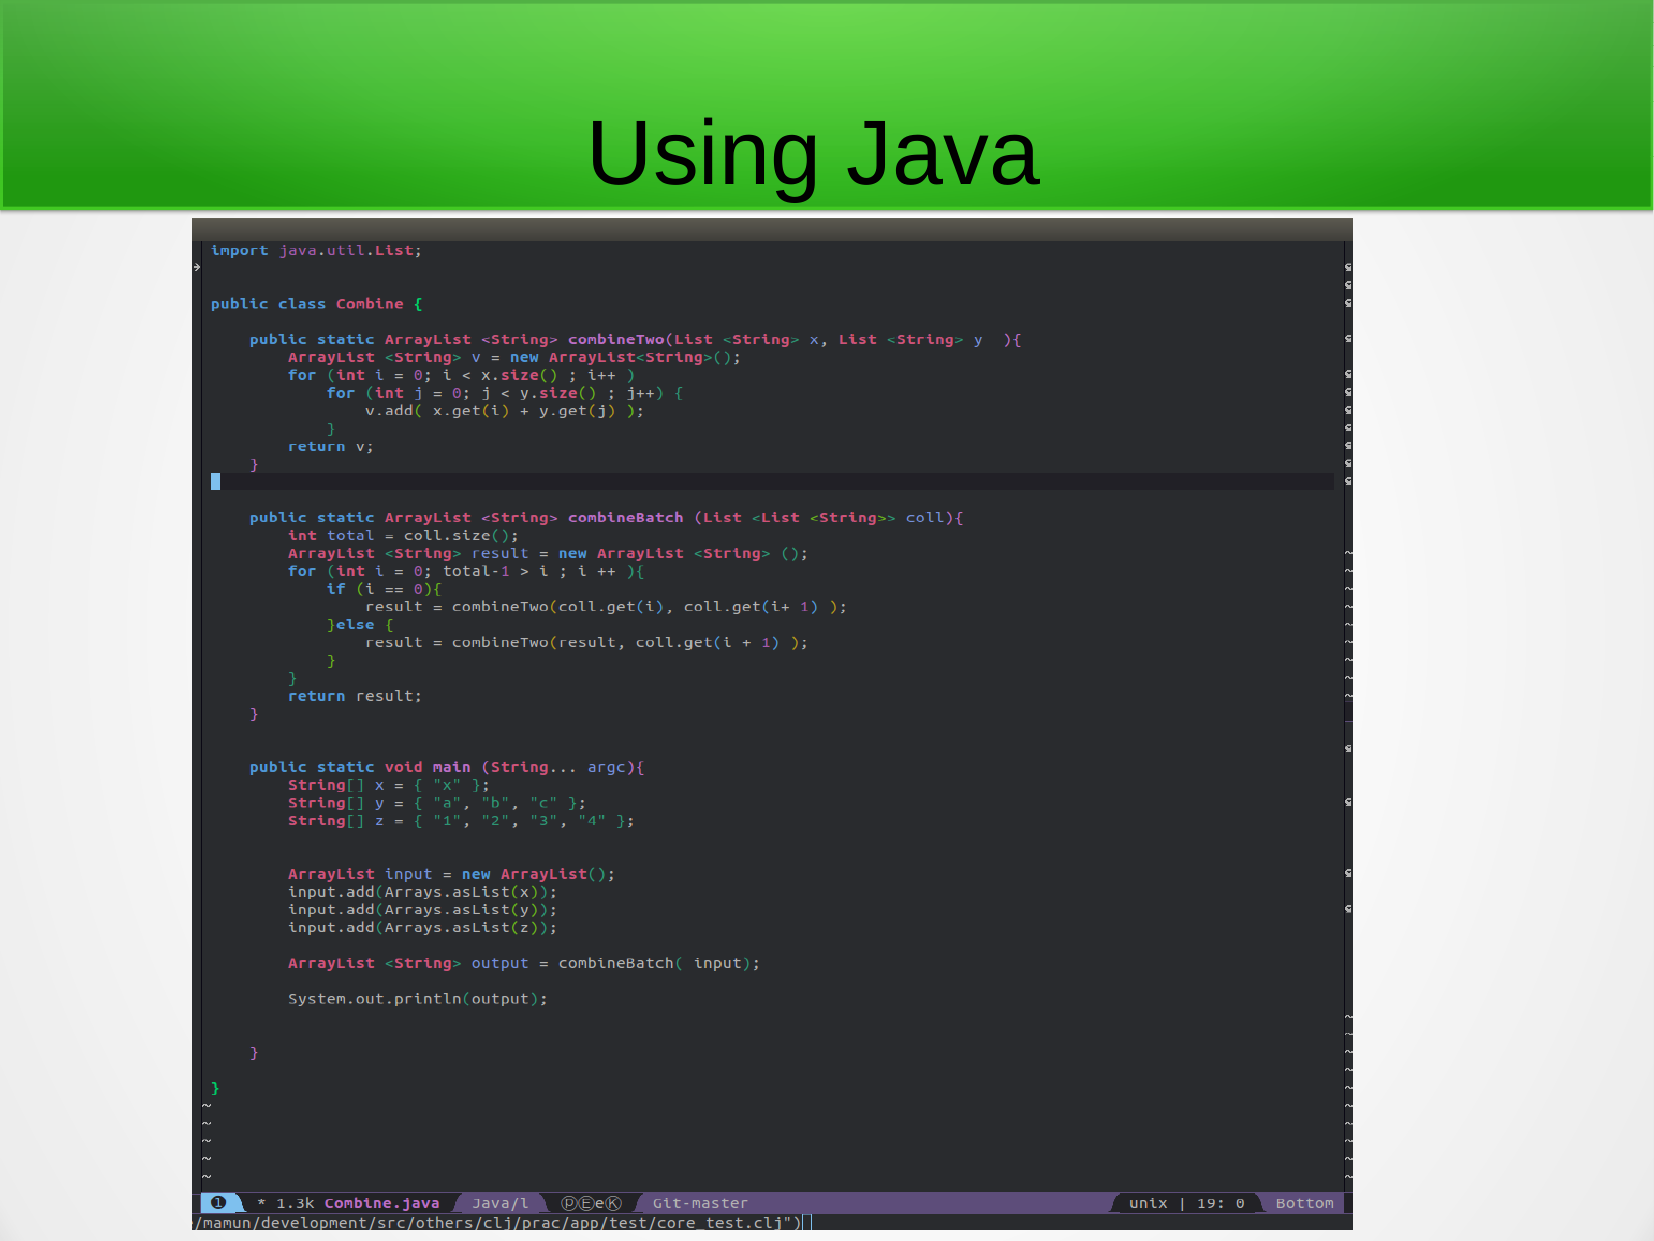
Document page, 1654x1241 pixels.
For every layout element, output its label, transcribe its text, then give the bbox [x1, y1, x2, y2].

picture [192, 218, 1353, 1231]
title Using Java [82, 49, 1571, 257]
